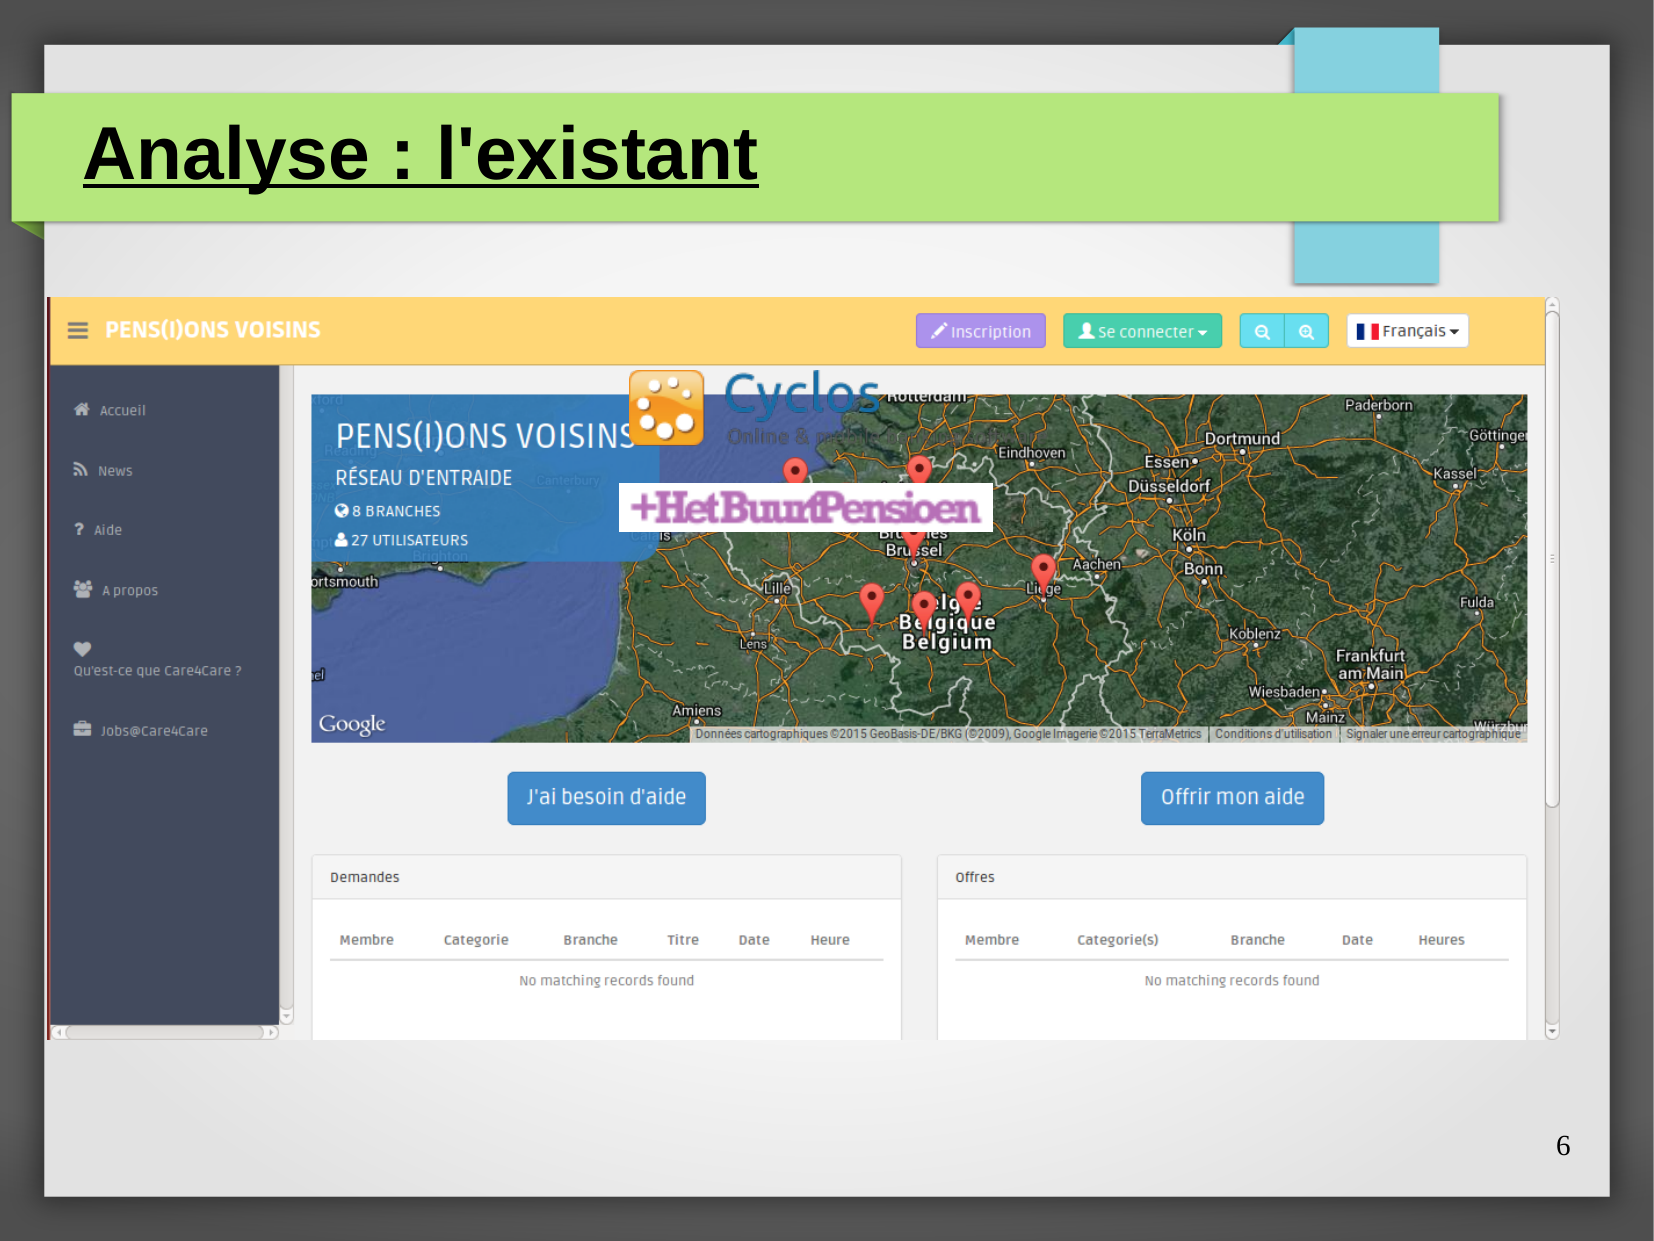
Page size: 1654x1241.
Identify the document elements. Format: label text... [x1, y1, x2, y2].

list Possibilités Cyclos Buurtpensioen ... Choix [82, 295, 1571, 1015]
picture [0, 0, 1654, 1241]
title Analyse : l'existant [82, 94, 1264, 213]
